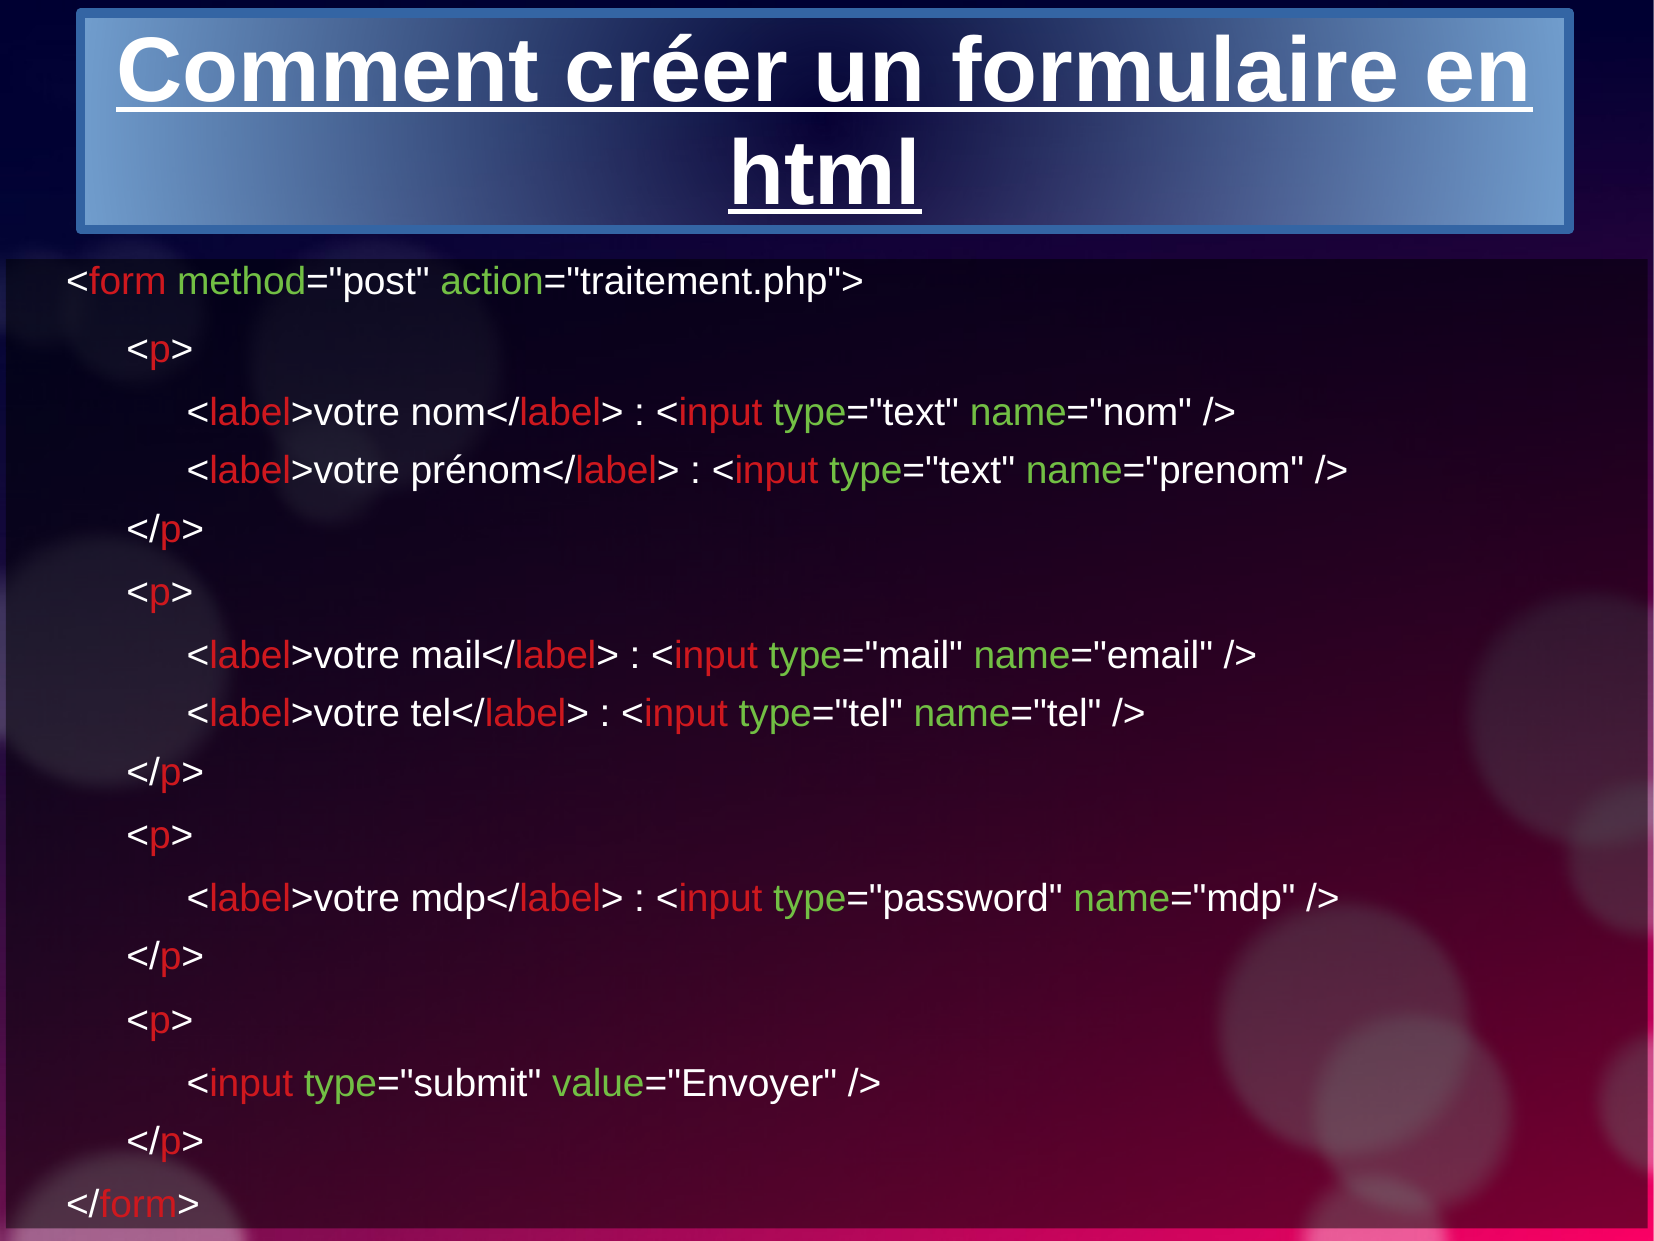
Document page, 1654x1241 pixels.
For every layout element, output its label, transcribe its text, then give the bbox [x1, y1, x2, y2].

picture [0, 0, 1654, 1241]
title Comment créer un formulaire en html [80, 12, 1569, 230]
list <form method="post" action="traitement.php"> <p> <label>votre nom</label> : <input type="text" name="nom" /> <label>votre prénom</label> : <input type="text" name="prenom" /> </p> <p> <label>votre mail</label> : <input type="mail" name="email" /> <label>votre tel</label> : <input type="tel" name="tel" /> </p> <p> <label>votre mdp</label> : <input type="password" name="mdp" /> </p> <p> <input type="submit" value="Envoyer" /> </p> </form> [5, 259, 1648, 1229]
